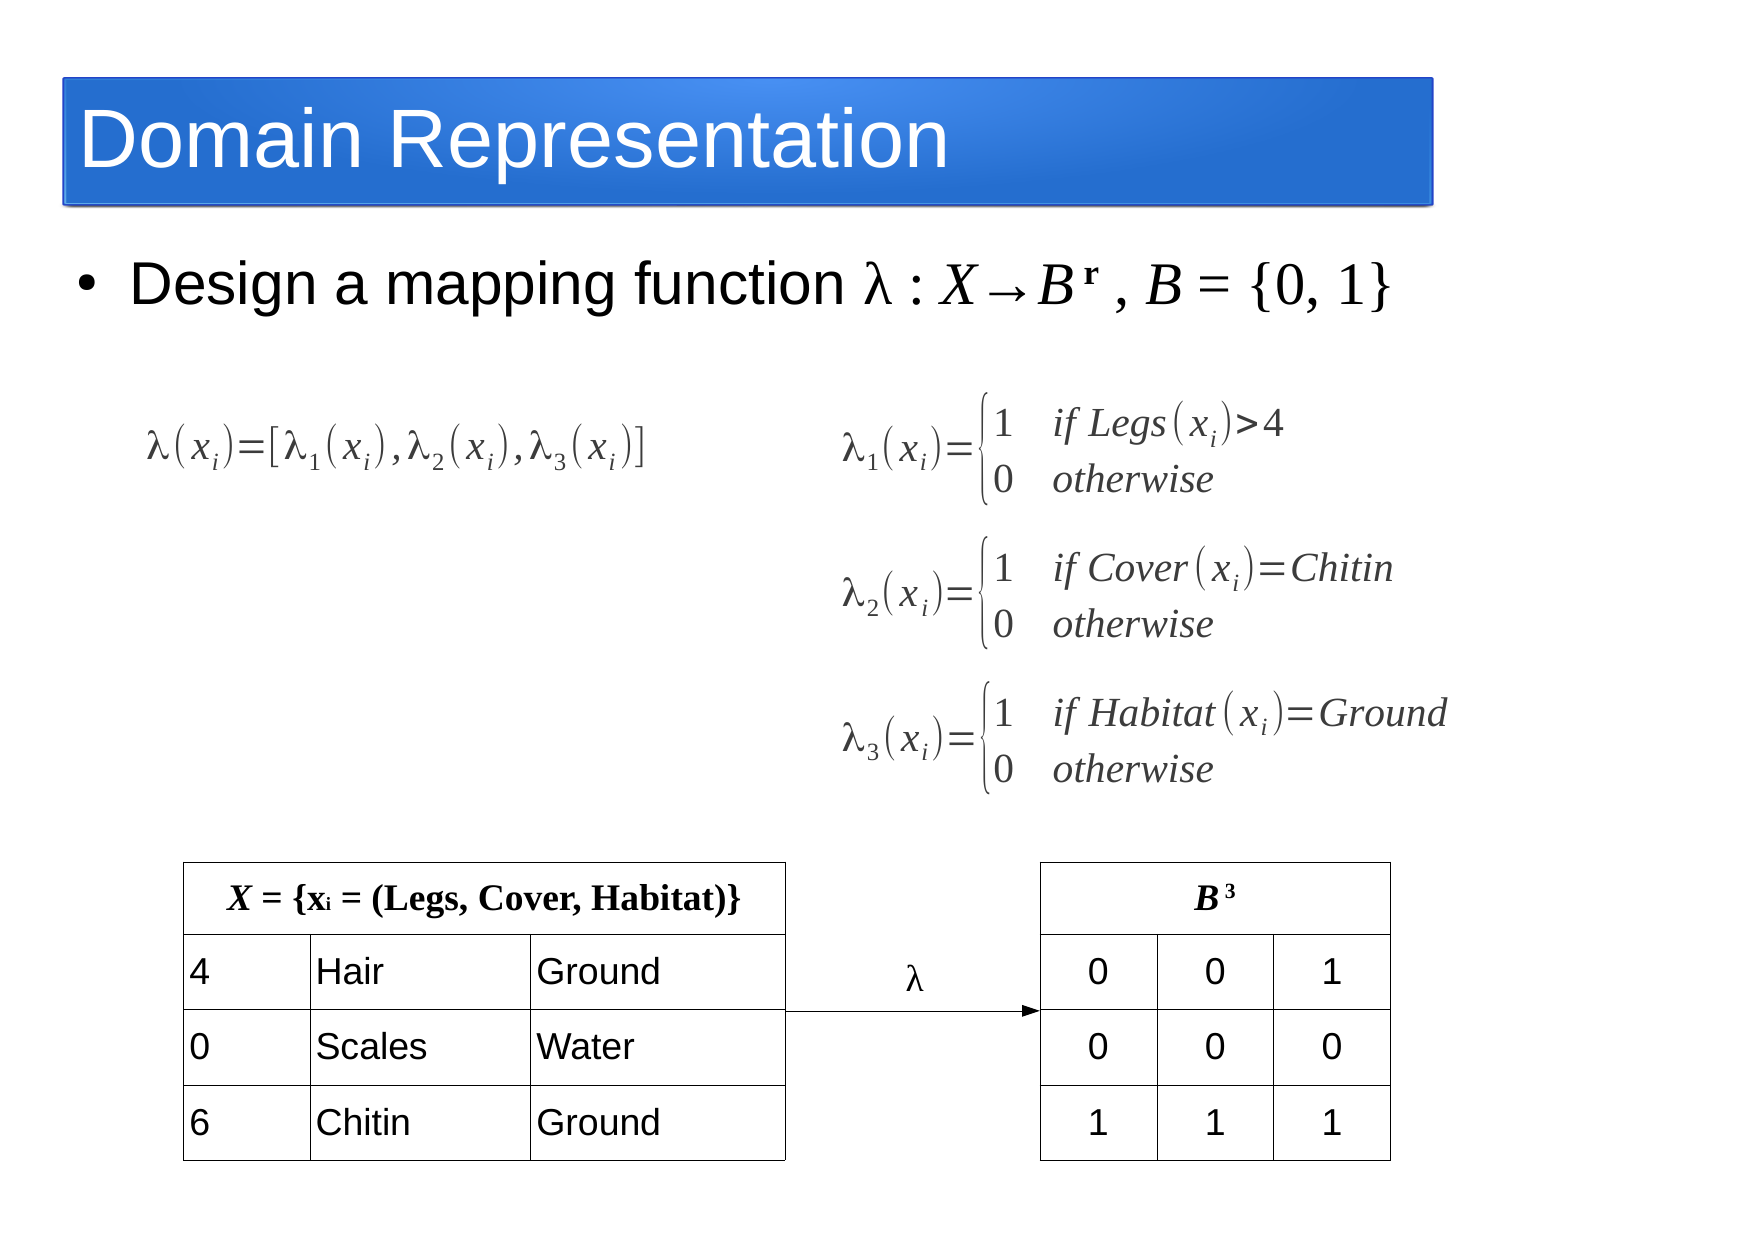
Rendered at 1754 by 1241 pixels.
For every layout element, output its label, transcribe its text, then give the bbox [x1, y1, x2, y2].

picture [58, 77, 1439, 209]
table_header B 3 [1041, 863, 1390, 934]
table_cell Water [531, 1010, 785, 1085]
table_cell Chitin [311, 1086, 530, 1160]
chart [138, 422, 653, 476]
table_cell 0 [1041, 935, 1157, 1009]
table_cell 1 [1041, 1086, 1157, 1160]
chart [833, 679, 1459, 797]
table_cell 0 [184, 1010, 310, 1085]
table_cell 4 [184, 935, 310, 1009]
title Domain Representation [78, 80, 1429, 198]
chart [833, 534, 1403, 653]
table_cell 0 [1158, 1010, 1273, 1085]
table_cell Hair [311, 935, 530, 1009]
table_cell 1 [1274, 1086, 1390, 1160]
table_cell 0 [1041, 1010, 1157, 1085]
table_cell 6 [184, 1086, 310, 1160]
table_cell 1 [1158, 1086, 1273, 1160]
text_box λ [861, 950, 968, 1007]
table_cell 0 [1274, 1010, 1390, 1085]
chart [833, 390, 1294, 508]
table_cell 1 [1274, 935, 1390, 1009]
table_cell Ground [531, 1086, 785, 1160]
table_cell Ground [531, 935, 785, 1009]
table_cell 0 [1158, 935, 1273, 1009]
list Design a mapping function λ : X→B r , B = {0, 1} [58, 249, 1696, 354]
table_header X = {xi = (Legs, Cover, Habitat)} [184, 863, 785, 934]
table_cell Scales [311, 1010, 530, 1085]
